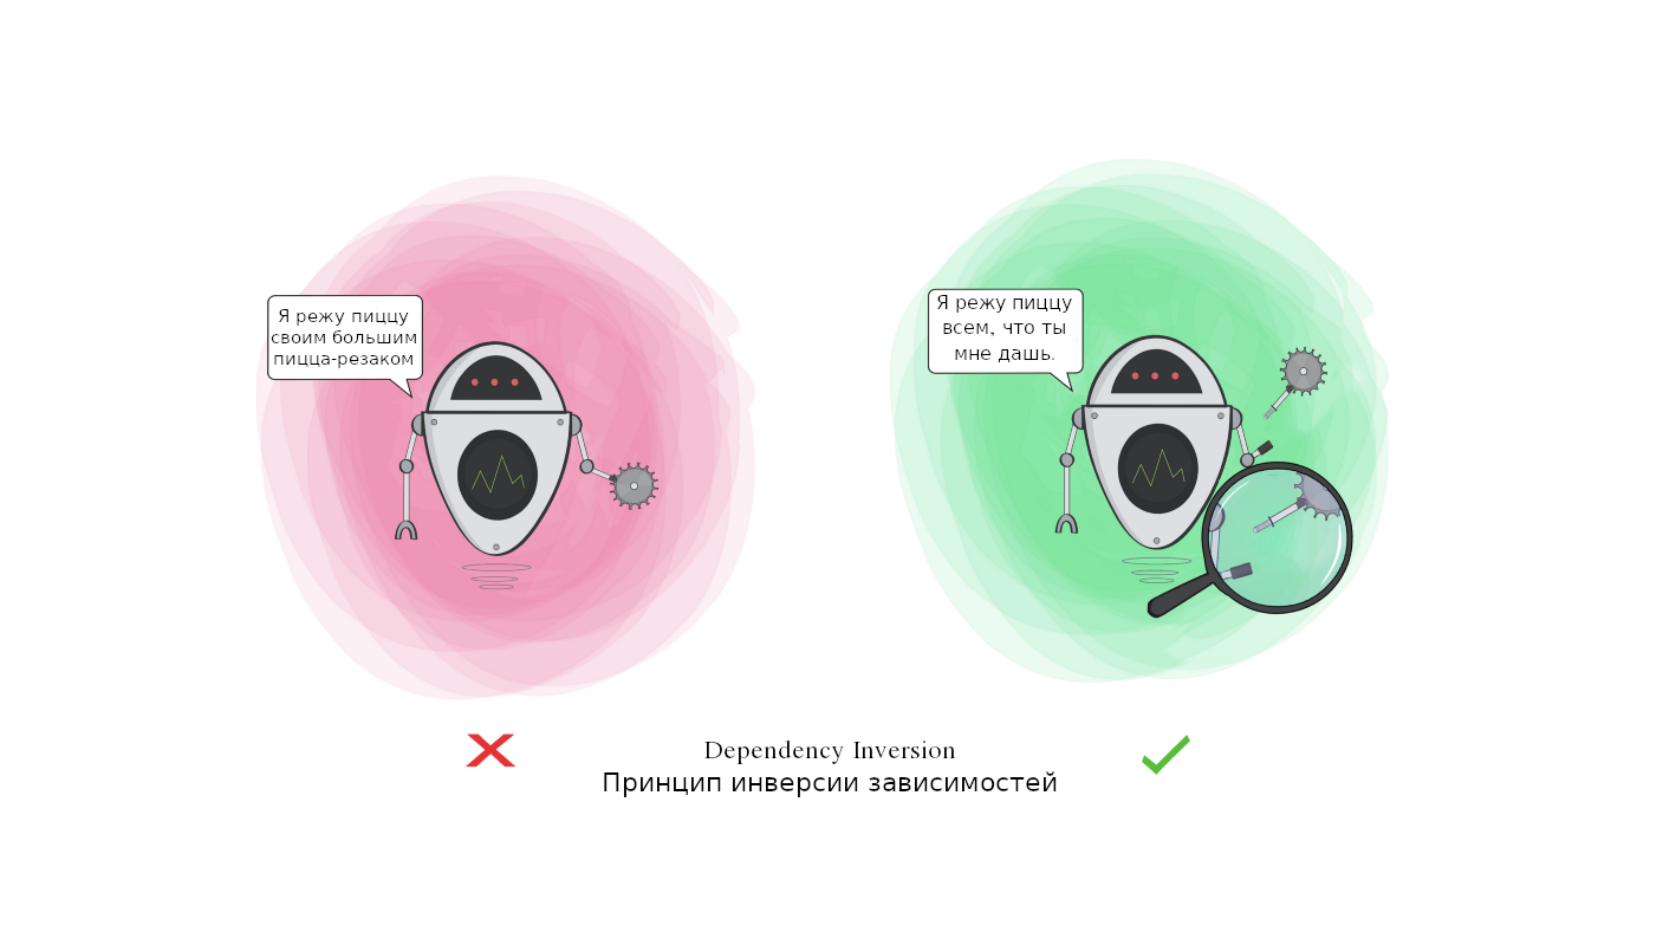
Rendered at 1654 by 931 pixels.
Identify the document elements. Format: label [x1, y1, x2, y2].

picture [240, 100, 1422, 834]
